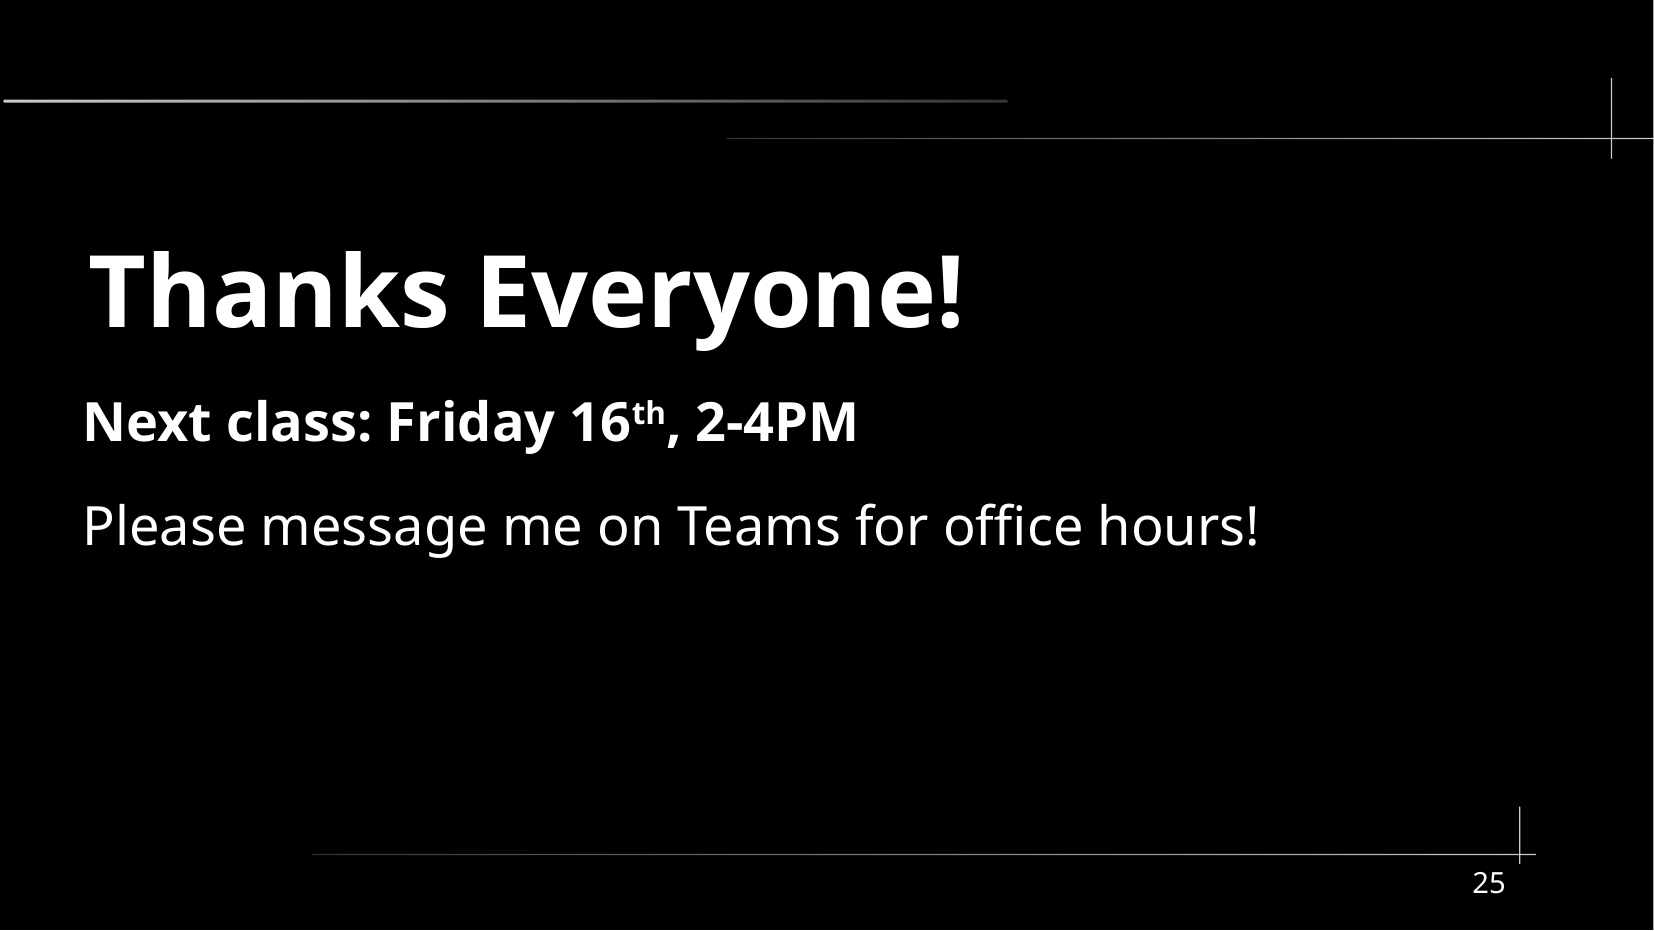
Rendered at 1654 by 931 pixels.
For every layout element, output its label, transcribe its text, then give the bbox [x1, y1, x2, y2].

title Thanks Everyone! [88, 222, 1654, 355]
list Next class: Friday 16th, 2-4PM Please message me on Teams for office hours! [82, 383, 1571, 827]
